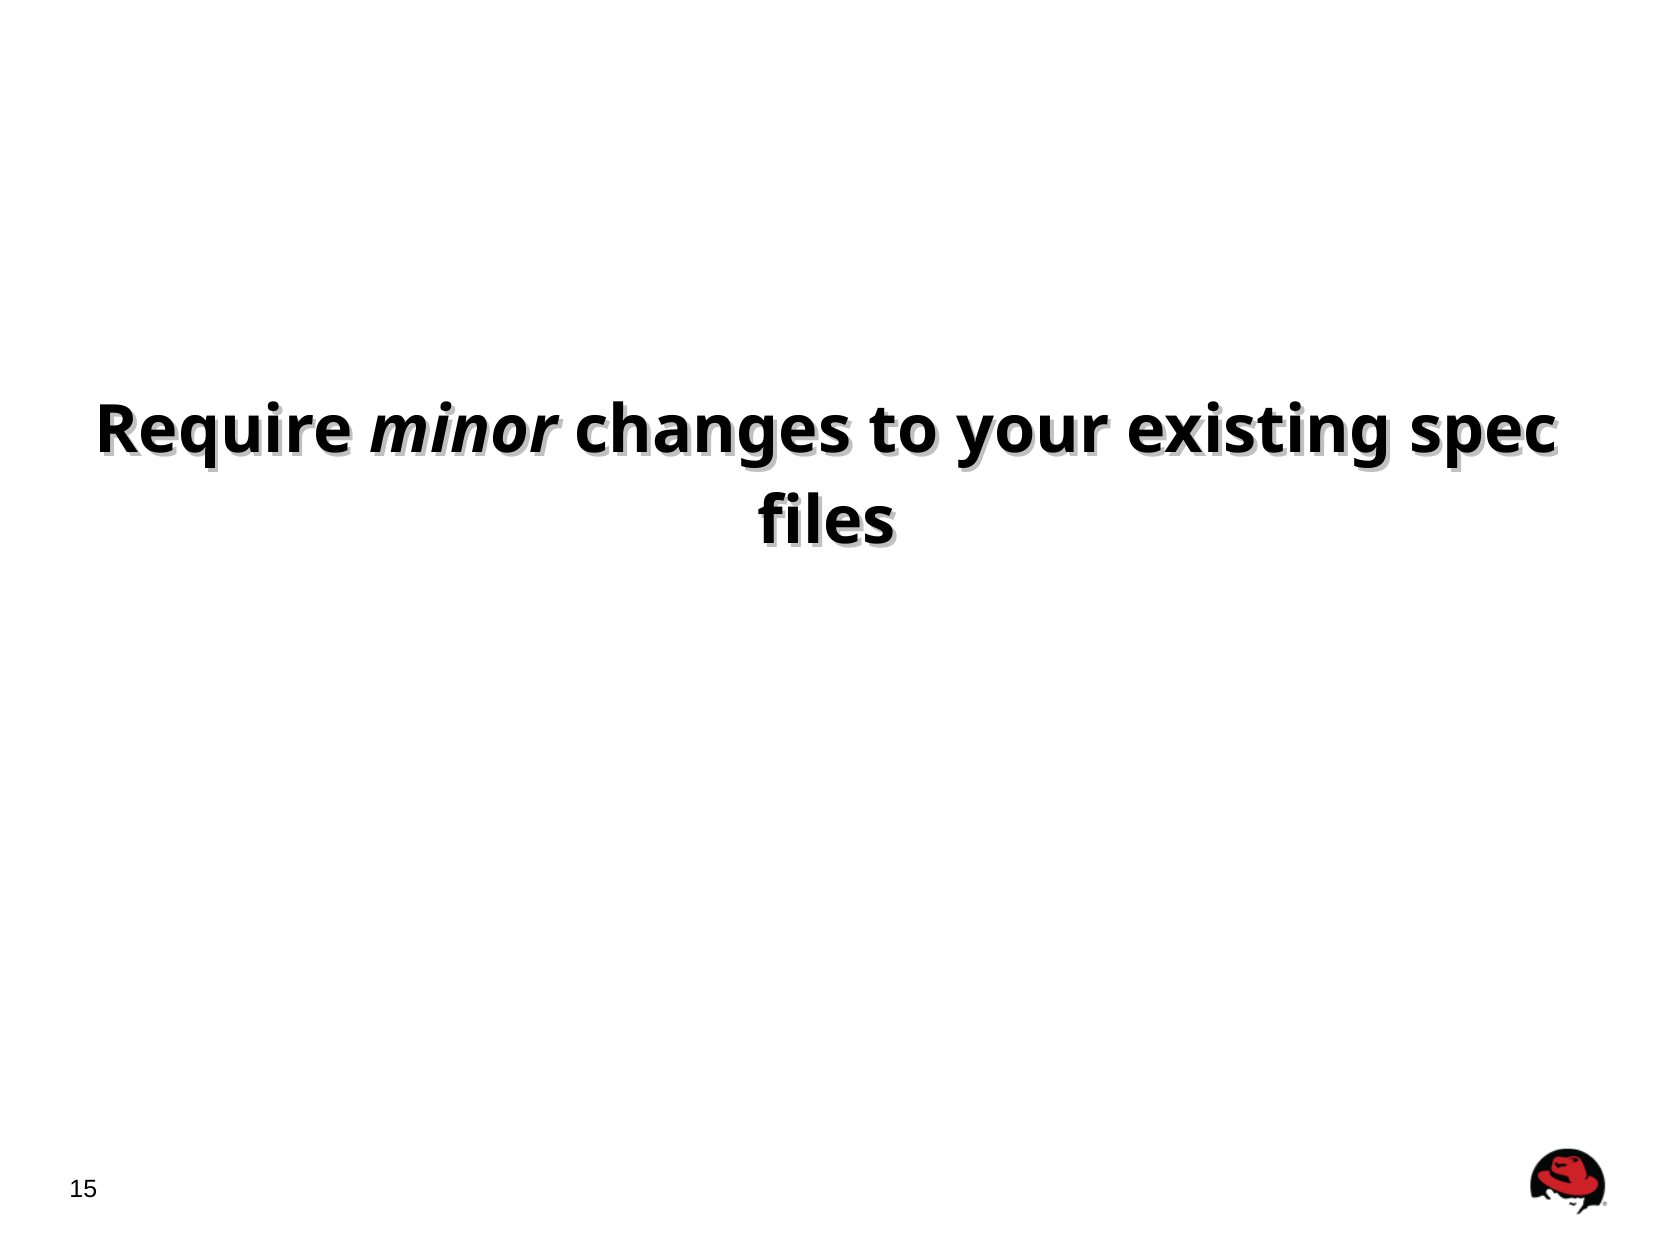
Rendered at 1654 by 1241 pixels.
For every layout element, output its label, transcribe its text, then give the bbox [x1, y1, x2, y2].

picture [1529, 1146, 1613, 1224]
subtitle Require minor changes to your existing spec files [82, 37, 1571, 1039]
